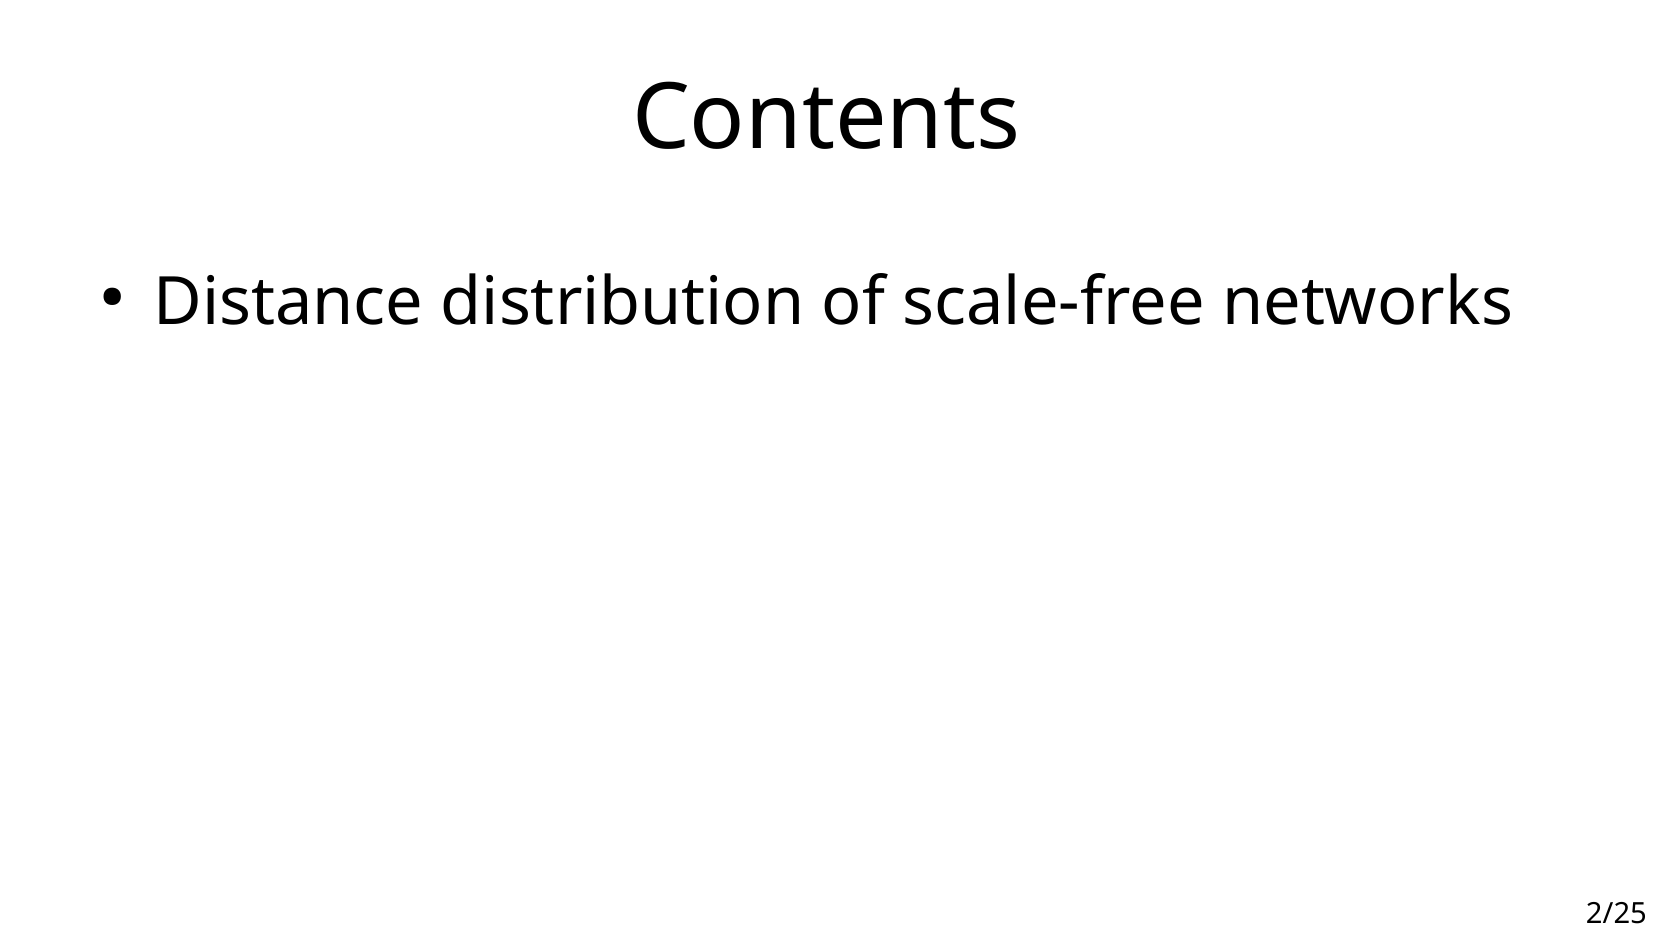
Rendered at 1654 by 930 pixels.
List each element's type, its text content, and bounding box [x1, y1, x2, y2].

list Distance distribution of scale-free networks [82, 252, 1571, 793]
title Contents [82, 1, 1571, 225]
